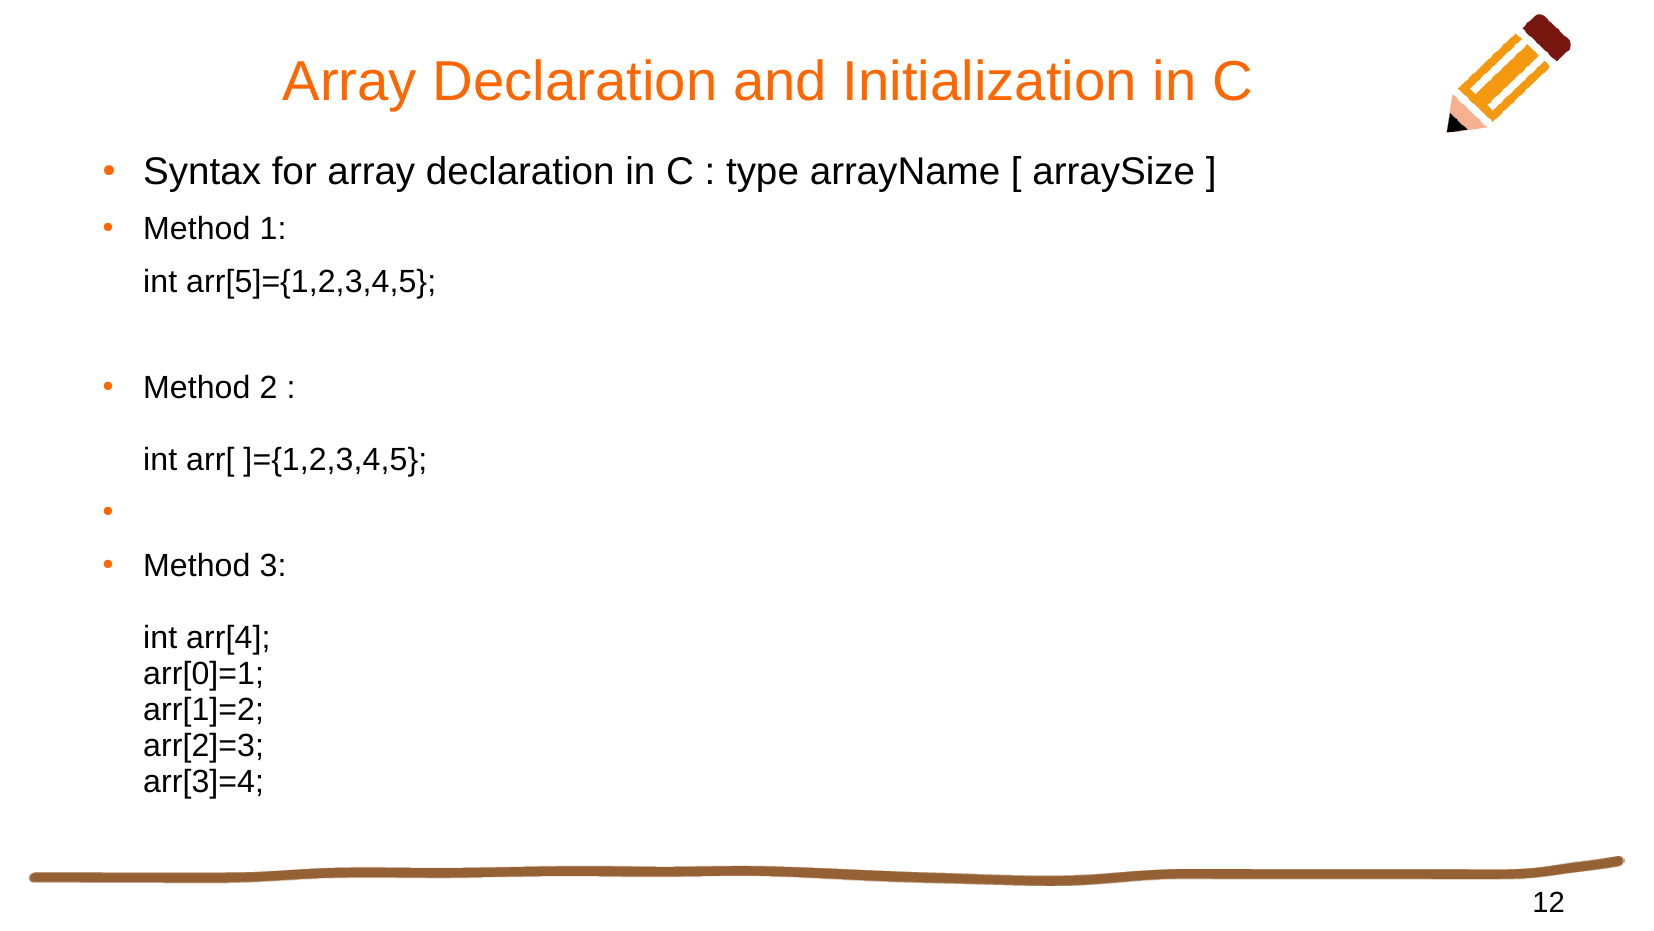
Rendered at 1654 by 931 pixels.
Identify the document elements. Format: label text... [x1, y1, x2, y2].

list Syntax for array declaration in C : type arrayName [ arraySize ] Method 1: int arr[5]={1,2,3,4,5}; Method 2 : int arr[ ]={1,2,3,4,5}; Method 3: int arr[4]; arr[0]=1; arr[1]=2; arr[2]=3; arr[3]=4; [88, 150, 1576, 800]
picture [29, 856, 1625, 886]
picture [1446, 14, 1571, 133]
title Array Declaration and Initialization in C [88, 29, 1447, 133]
